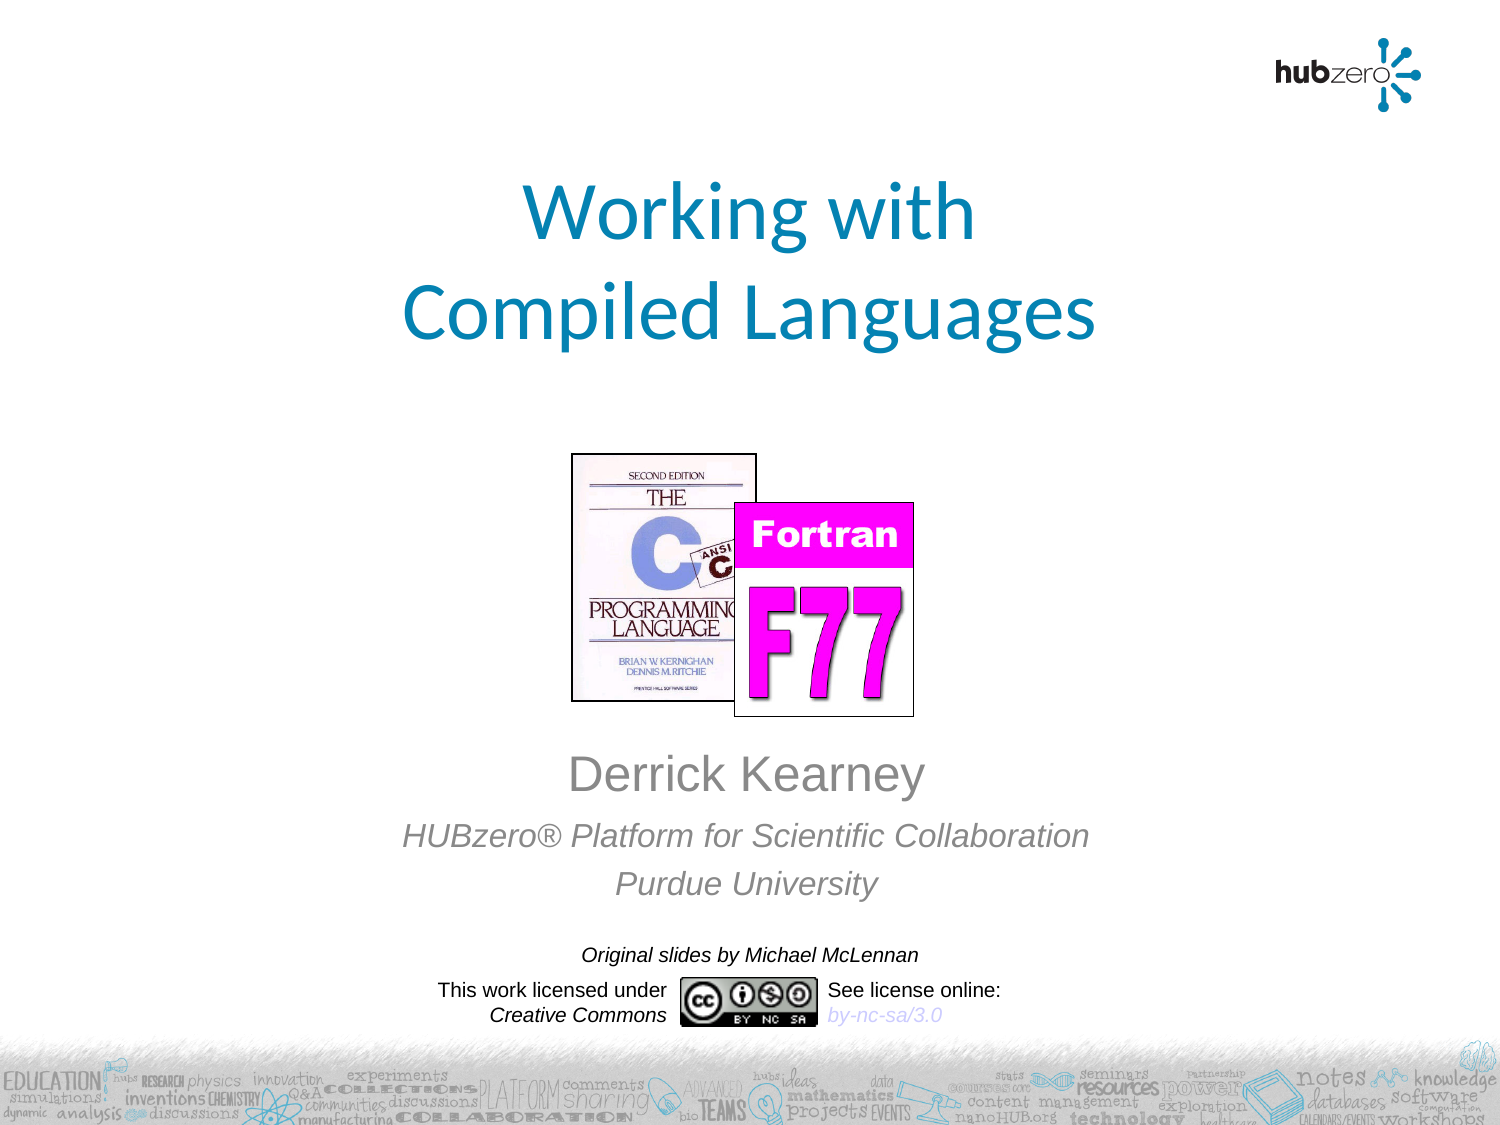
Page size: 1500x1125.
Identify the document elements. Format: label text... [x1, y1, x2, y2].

text_box This work licensed under Creative Commons [422, 969, 683, 1035]
picture [735, 503, 913, 716]
picture [1272, 35, 1424, 115]
text_box See license online: by-nc-sa/3.0 [812, 969, 1017, 1035]
text_box Derrick Kearney HUBzero® Platform for Scientific Collaboration Purdue University [221, 734, 1272, 910]
text_box Original slides by Michael McLennan [566, 933, 934, 975]
picture [683, 977, 812, 1027]
picture [572, 454, 756, 700]
picture [0, 1034, 1500, 1125]
text_box Working with Compiled Languages [112, 87, 1388, 425]
